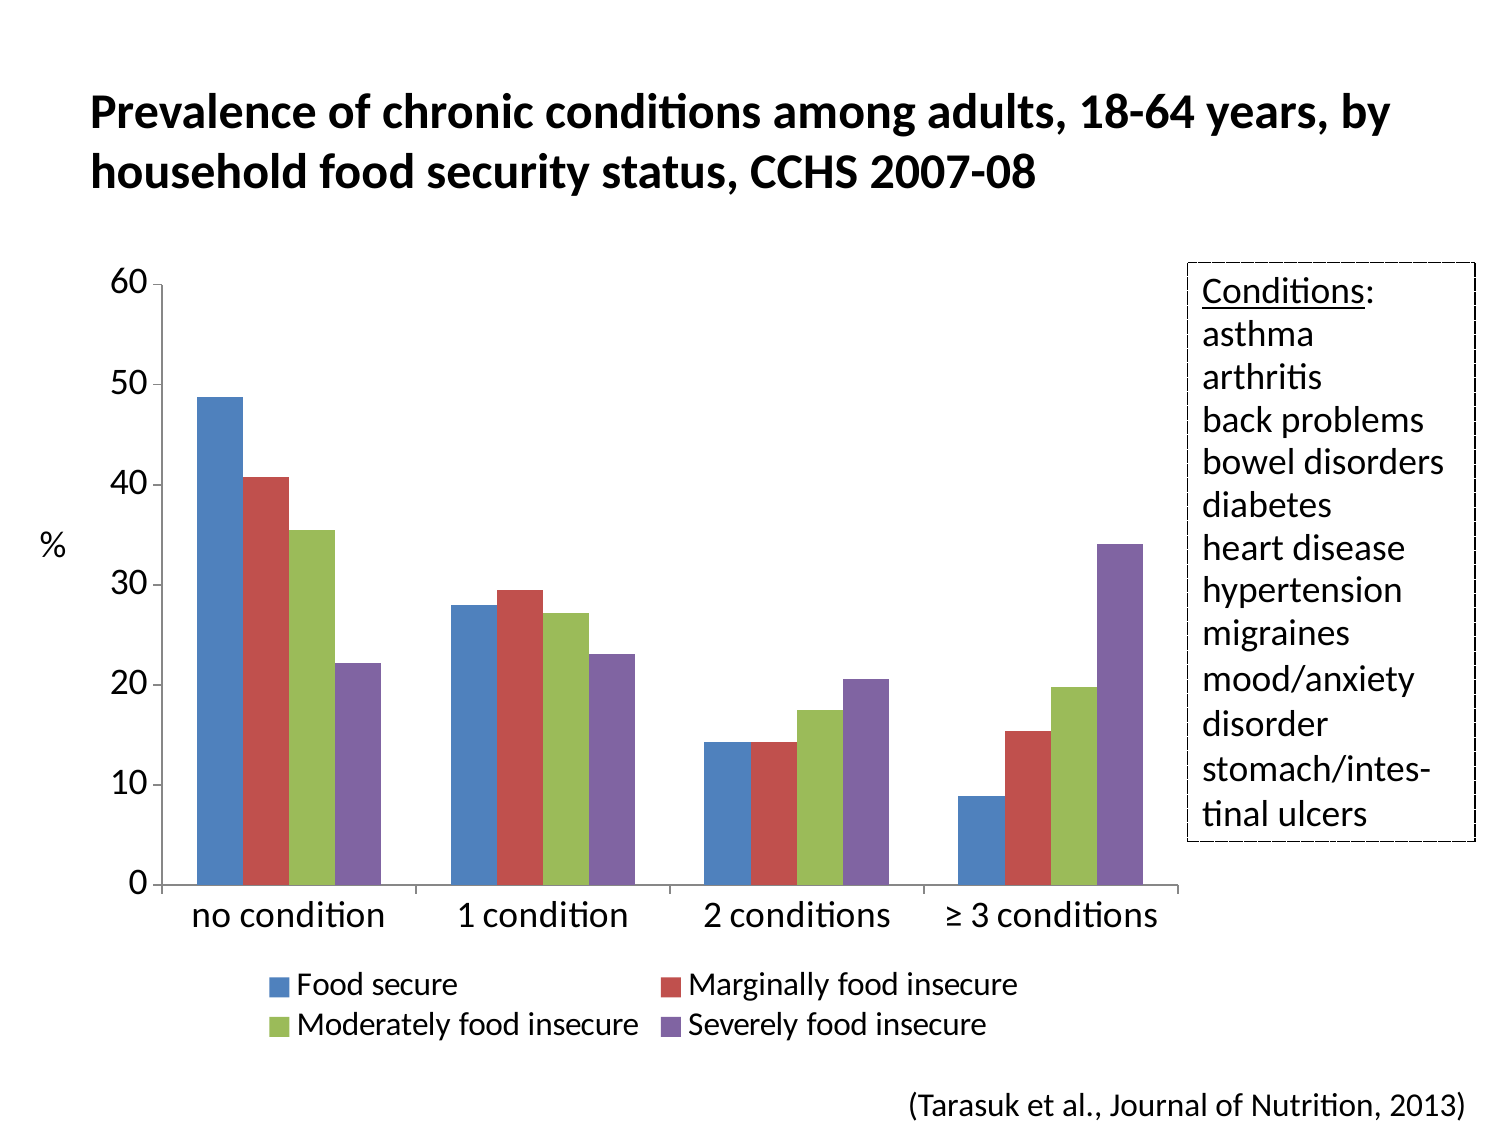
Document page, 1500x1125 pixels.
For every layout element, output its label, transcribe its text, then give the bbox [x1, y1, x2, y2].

text_box Conditions: asthma arthritis back problems bowel disorders diabetes heart disease hypertension migraines mood/anxiety disorder stomach/intes-tinal ulcers [1187, 262, 1475, 842]
chart [87, 249, 1200, 1050]
title Prevalence of chronic conditions among adults, 18-64 years, by household food security status, CCHS 2007-08 [75, 45, 1425, 233]
text_box % [24, 512, 88, 573]
text_box (Tarasuk et al., Journal of Nutrition, 2013) [800, 1075, 1500, 1125]
